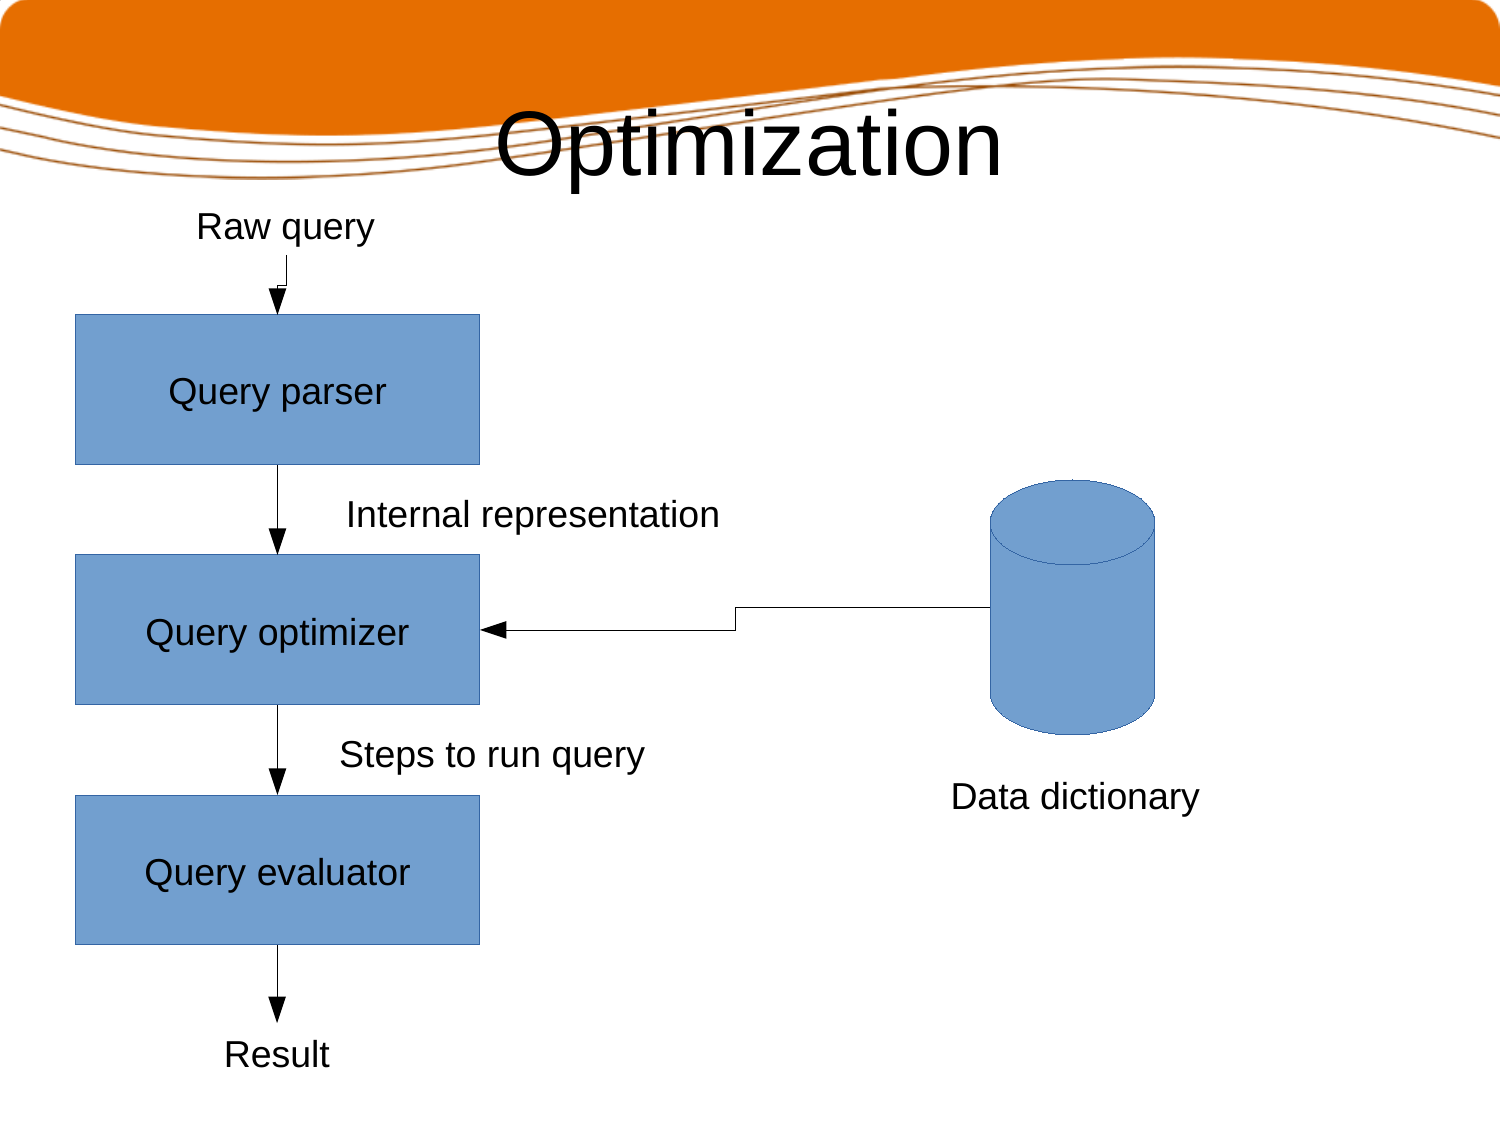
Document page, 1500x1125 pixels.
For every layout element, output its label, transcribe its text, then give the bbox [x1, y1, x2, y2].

text_box Data dictionary [935, 764, 1215, 825]
picture [0, 0, 1500, 180]
text_box Optimization [579, 132, 604, 170]
text_box Result [209, 1023, 345, 1083]
text_box Raw query [181, 194, 390, 255]
text_box Query parser [75, 314, 480, 465]
text_box Query evaluator [75, 795, 480, 945]
text_box Optimization [74, 83, 1425, 194]
text_box Steps to run query [324, 723, 660, 783]
text_box Query optimizer [75, 554, 480, 705]
text_box [990, 479, 1155, 735]
text_box Internal representation [331, 483, 735, 543]
